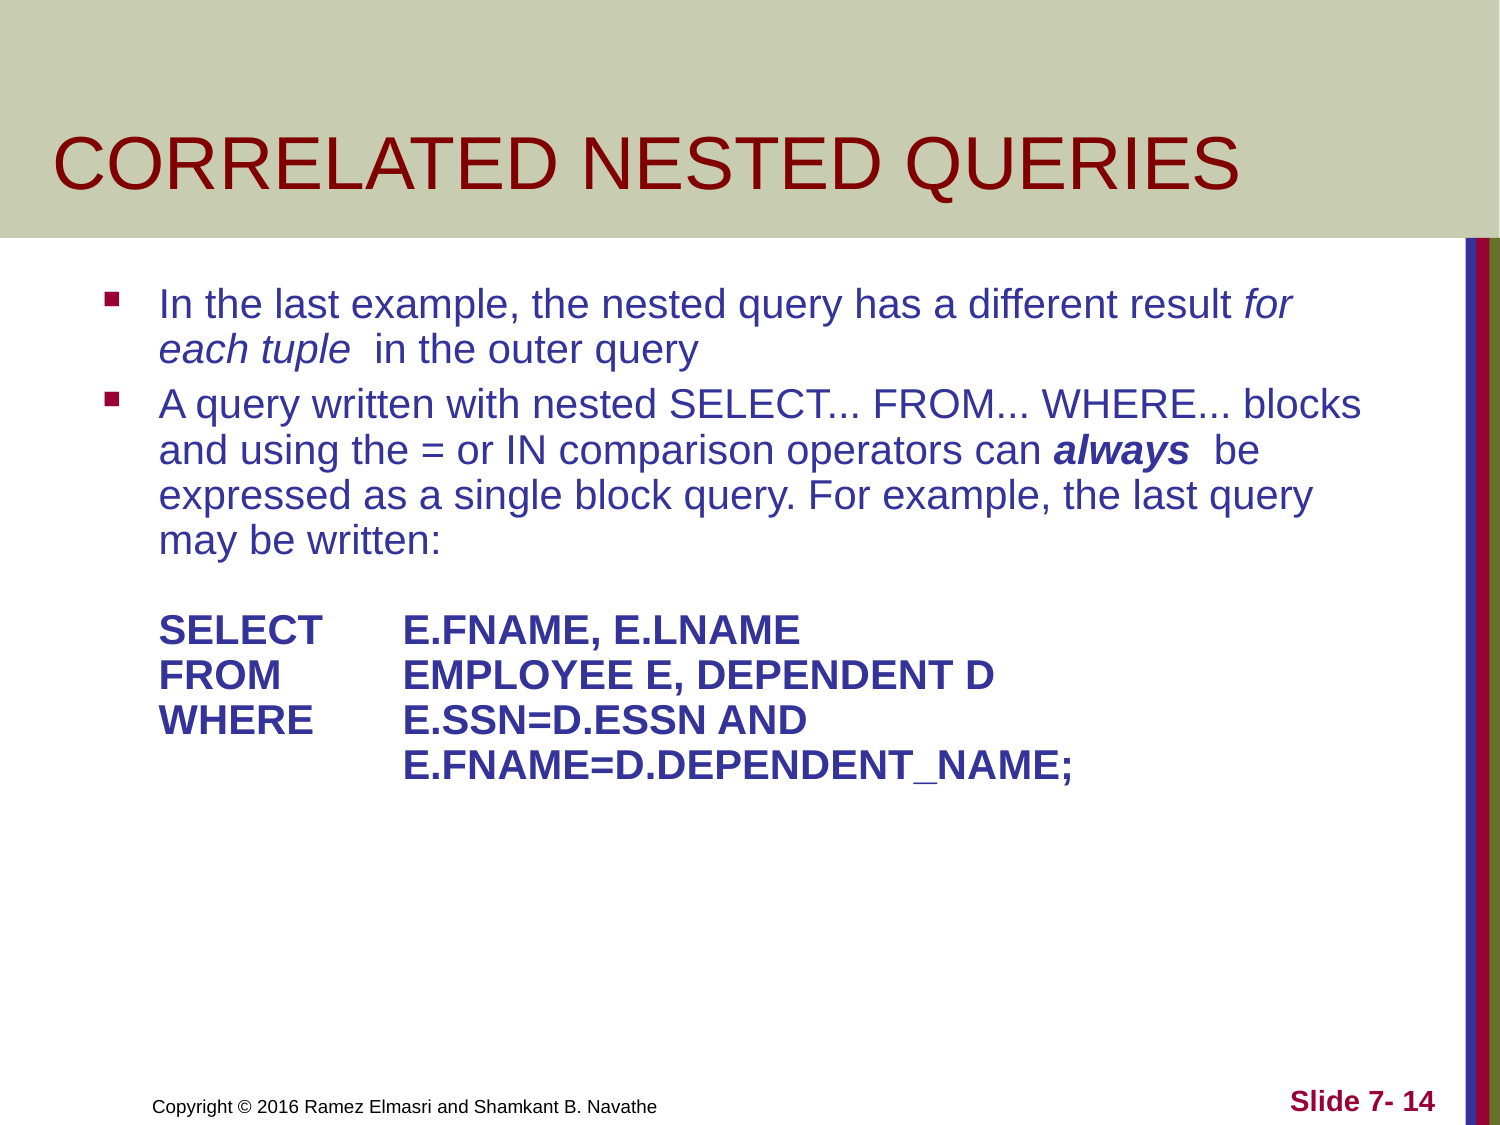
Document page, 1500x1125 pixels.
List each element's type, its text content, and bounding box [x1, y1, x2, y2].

text_box Slide 7- <number> [1137, 1050, 1450, 1125]
title CORRELATED NESTED QUERIES [37, 49, 1317, 213]
list In the last example, the nested query has a different result for each tuple in the outer query A query written with nested SELECT... FROM... WHERE... blocks and using the = or IN comparison operators can always be expressed as a single block query. For example, the last query may be written: SELECT E.FNAME, E.LNAME FROM EMPLOYEE E, DEPENDENT D WHERE E.SSN=D.ESSN AND E.FNAME=D.DEPENDENT_NAME; [87, 275, 1363, 1017]
